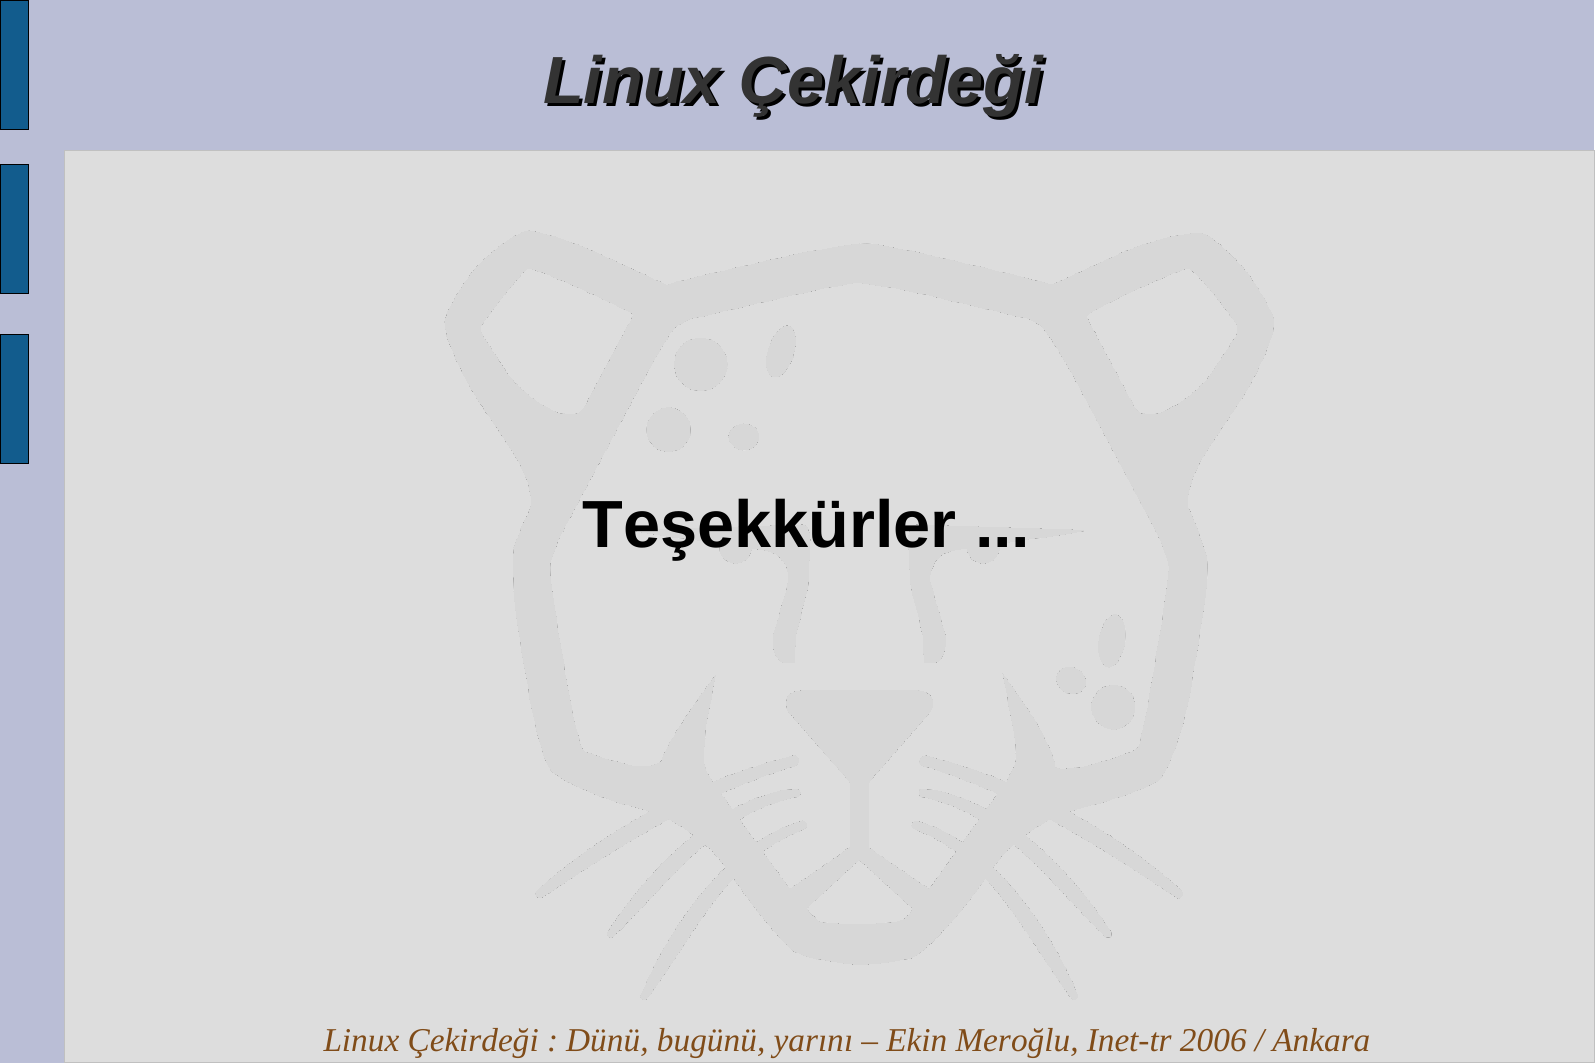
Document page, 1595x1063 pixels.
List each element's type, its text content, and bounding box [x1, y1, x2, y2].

list Teşekkürler ... [117, 487, 1479, 901]
title Linux Çekirdeği [112, 25, 1475, 136]
picture [410, 162, 1340, 487]
picture [410, 901, 1340, 1063]
